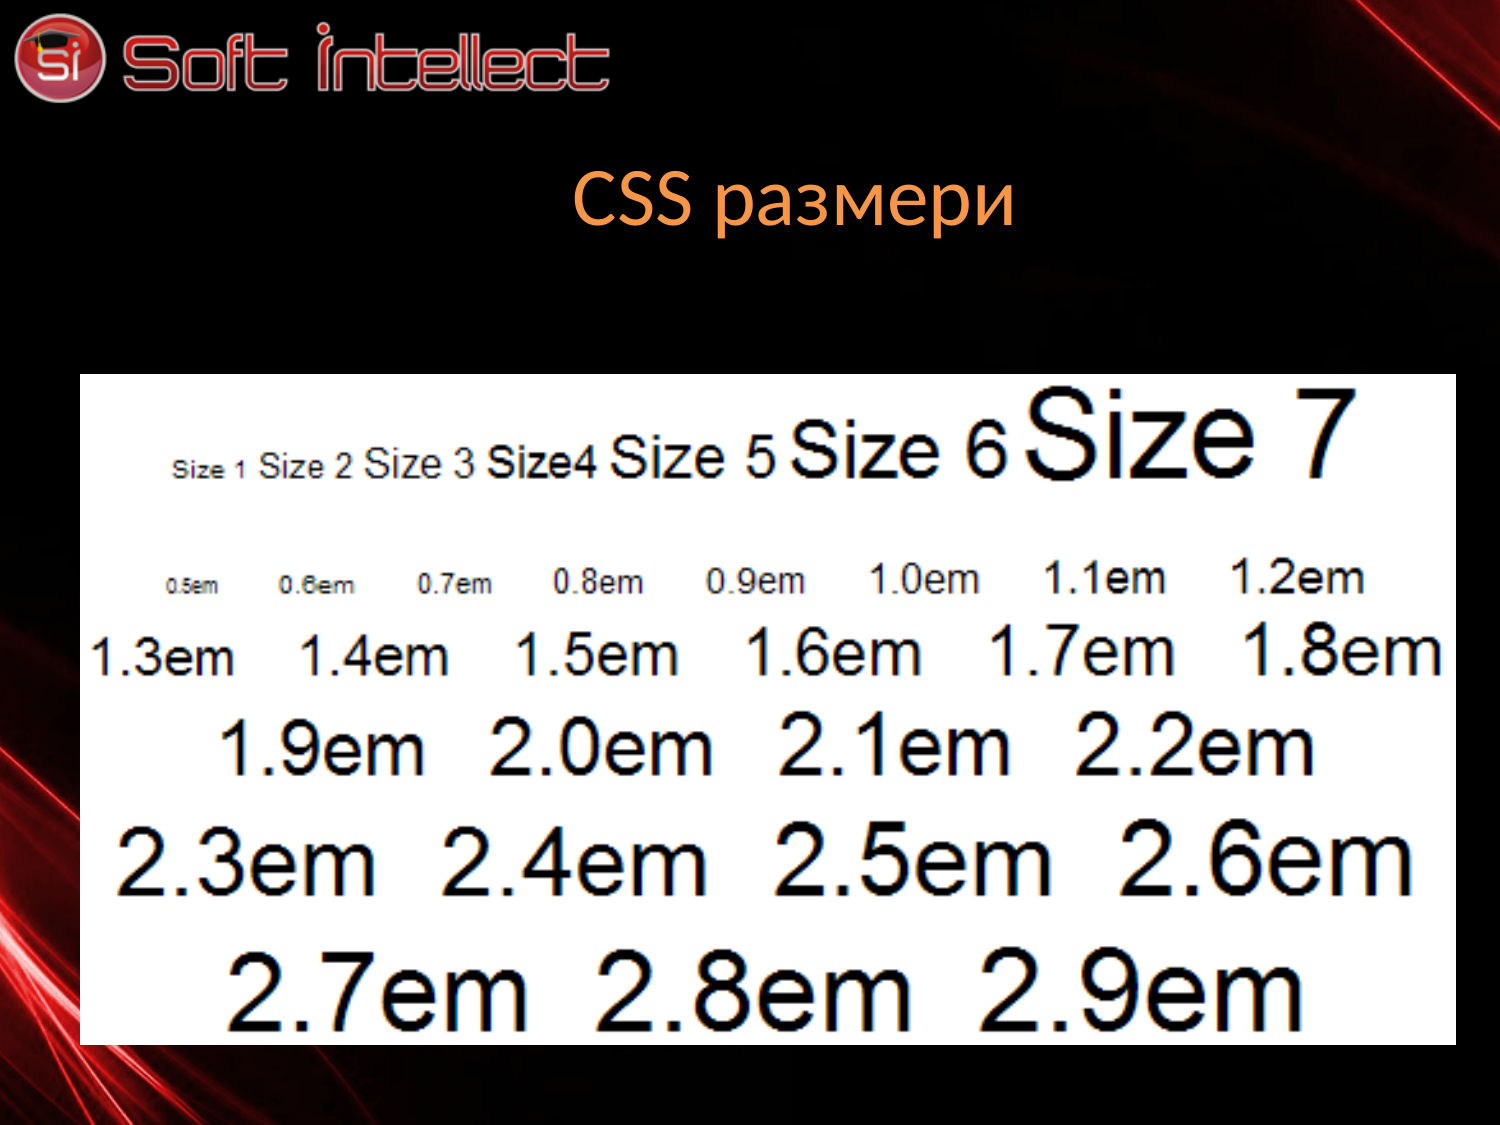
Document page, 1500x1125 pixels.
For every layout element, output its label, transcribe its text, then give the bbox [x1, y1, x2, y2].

picture [0, 0, 1500, 1125]
text_box CSS размери [150, 135, 1440, 364]
